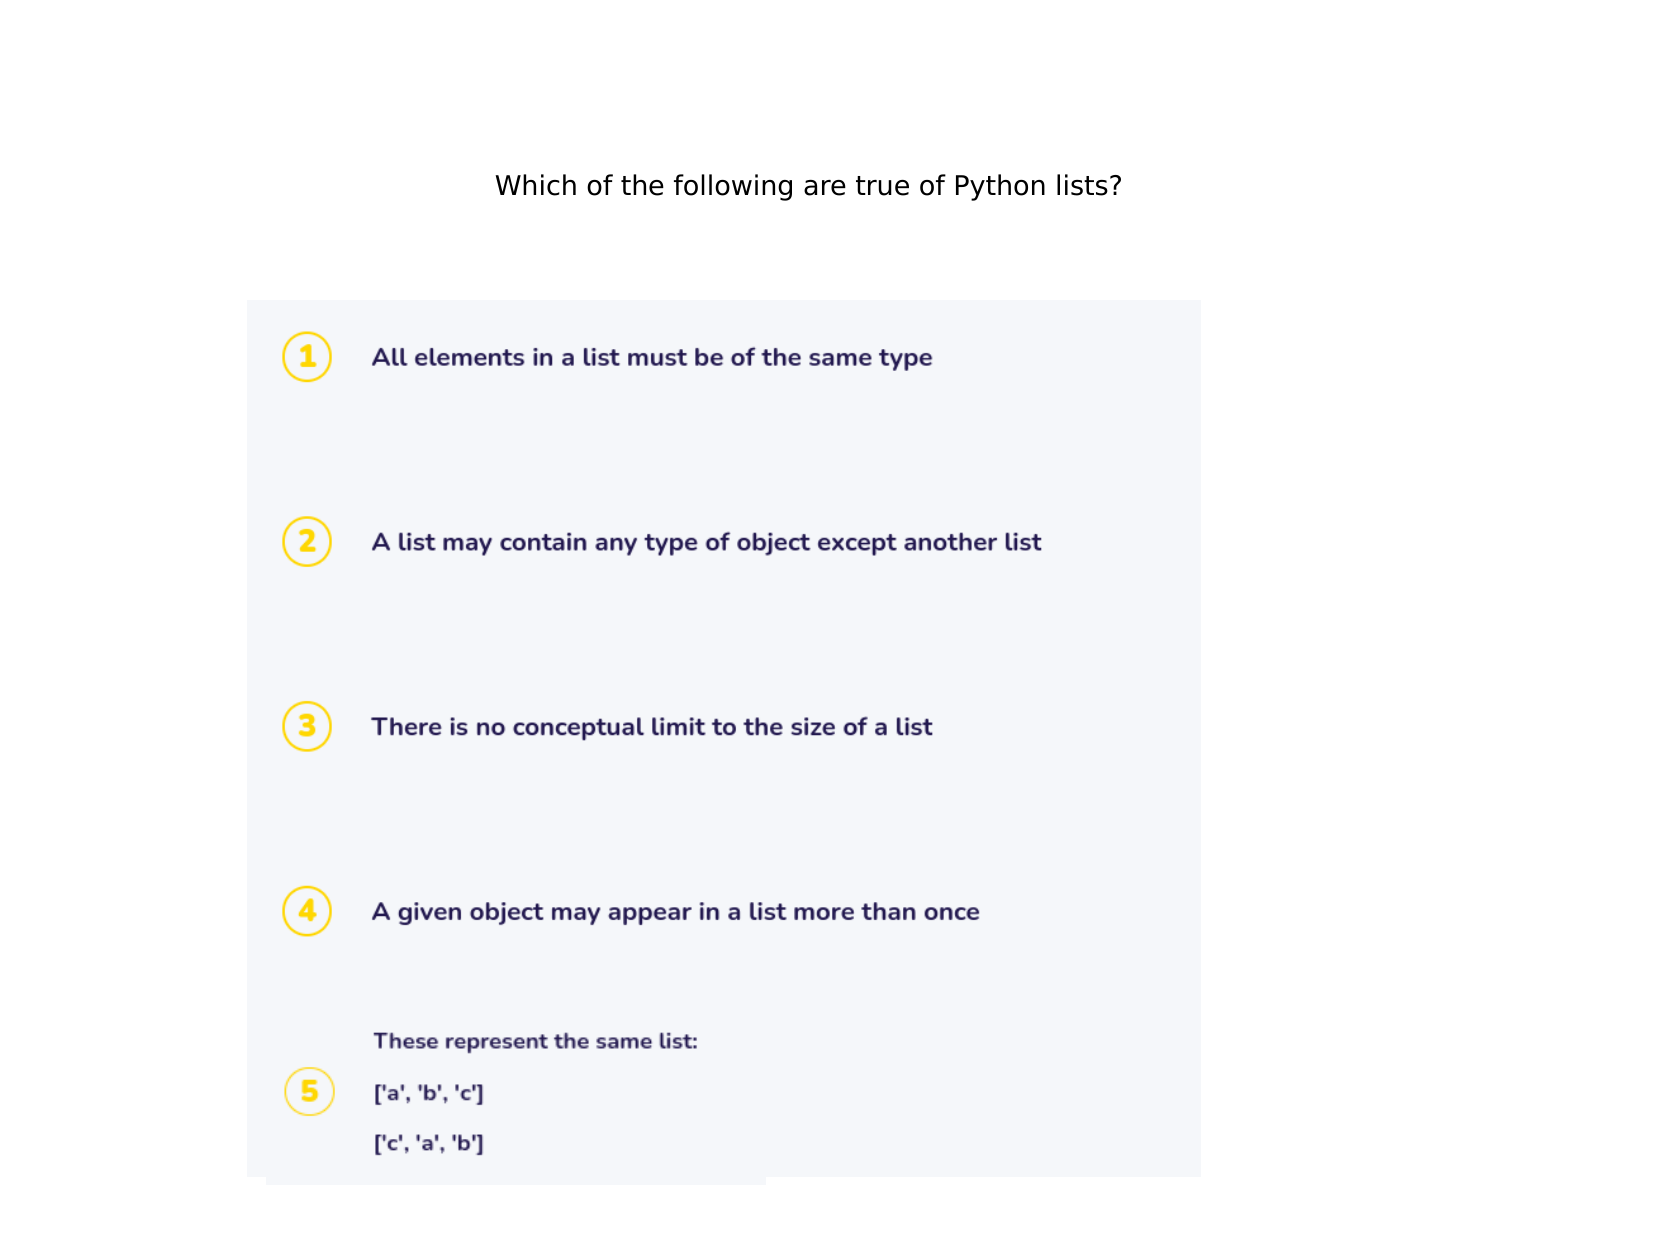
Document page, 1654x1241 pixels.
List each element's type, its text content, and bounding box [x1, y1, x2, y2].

picture [247, 300, 1201, 1186]
text_box Which of the following are true of Python lists? [480, 162, 1267, 241]
